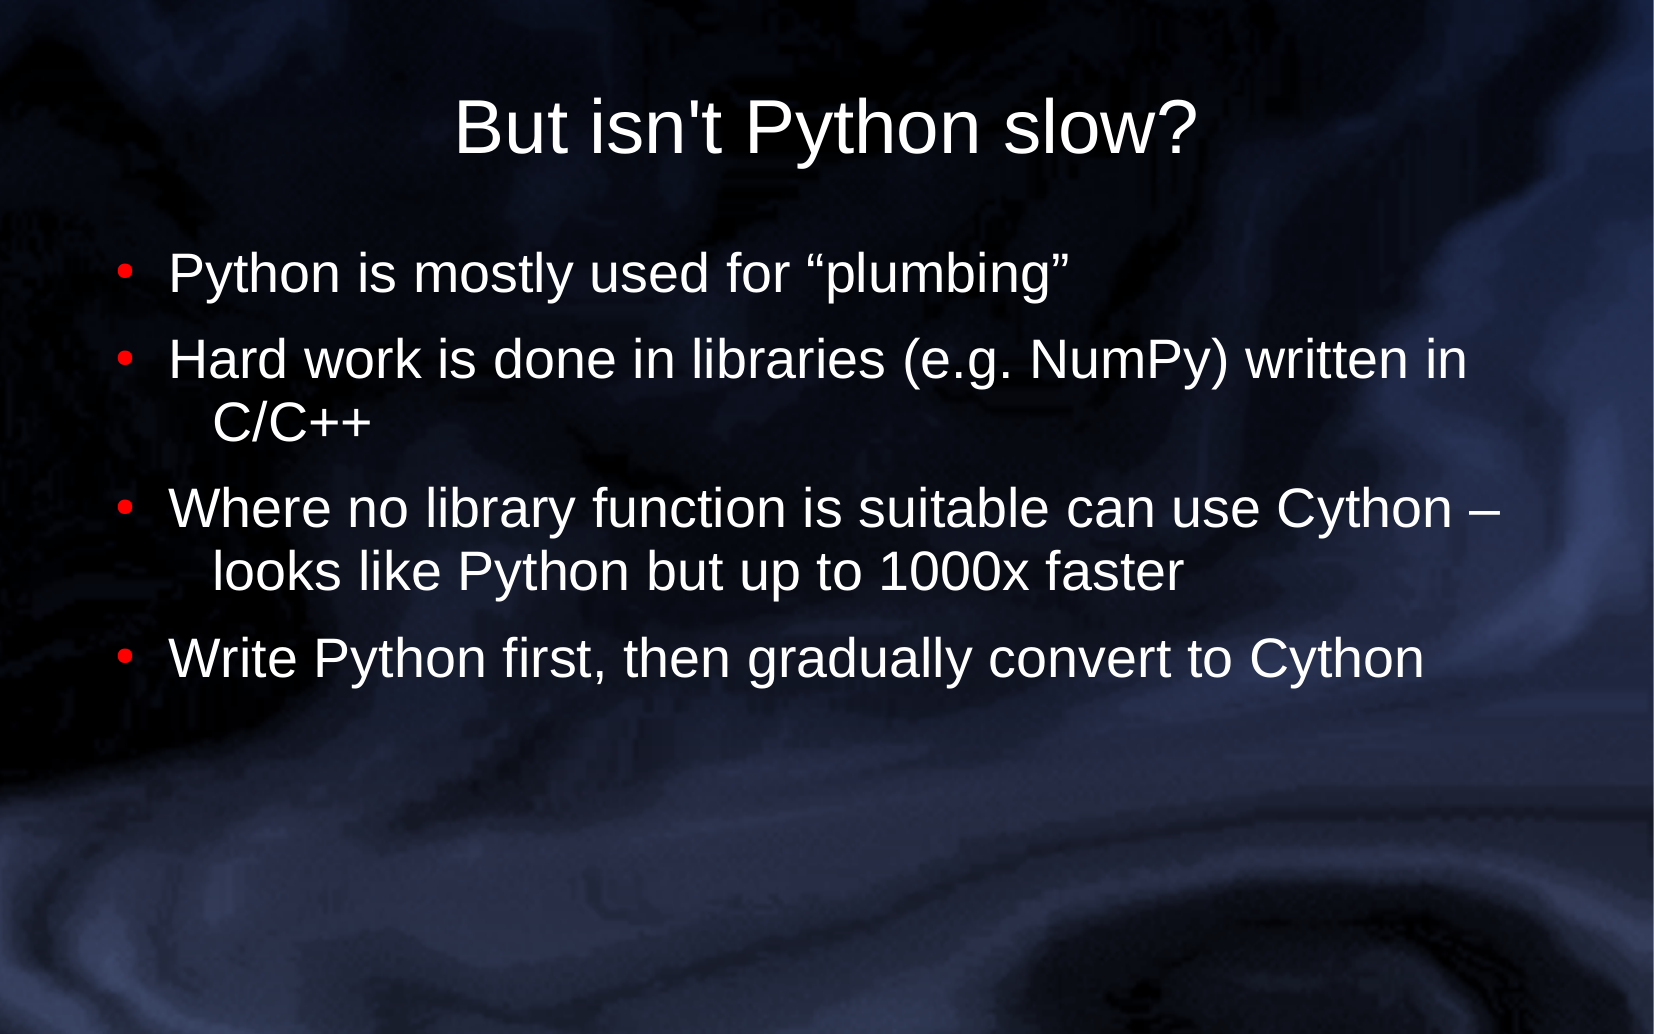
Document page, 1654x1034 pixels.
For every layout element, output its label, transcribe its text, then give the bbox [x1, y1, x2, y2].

picture [0, 0, 1654, 1034]
title But isn't Python slow? [82, 41, 1571, 214]
list Python is mostly used for “plumbing” Hard work is done in libraries (e.g. NumPy) written in C/C++ Where no library function is suitable can use Cython – looks like Python but up to 1000x faster Write Python first, then gradually convert to Cython [82, 241, 1571, 842]
